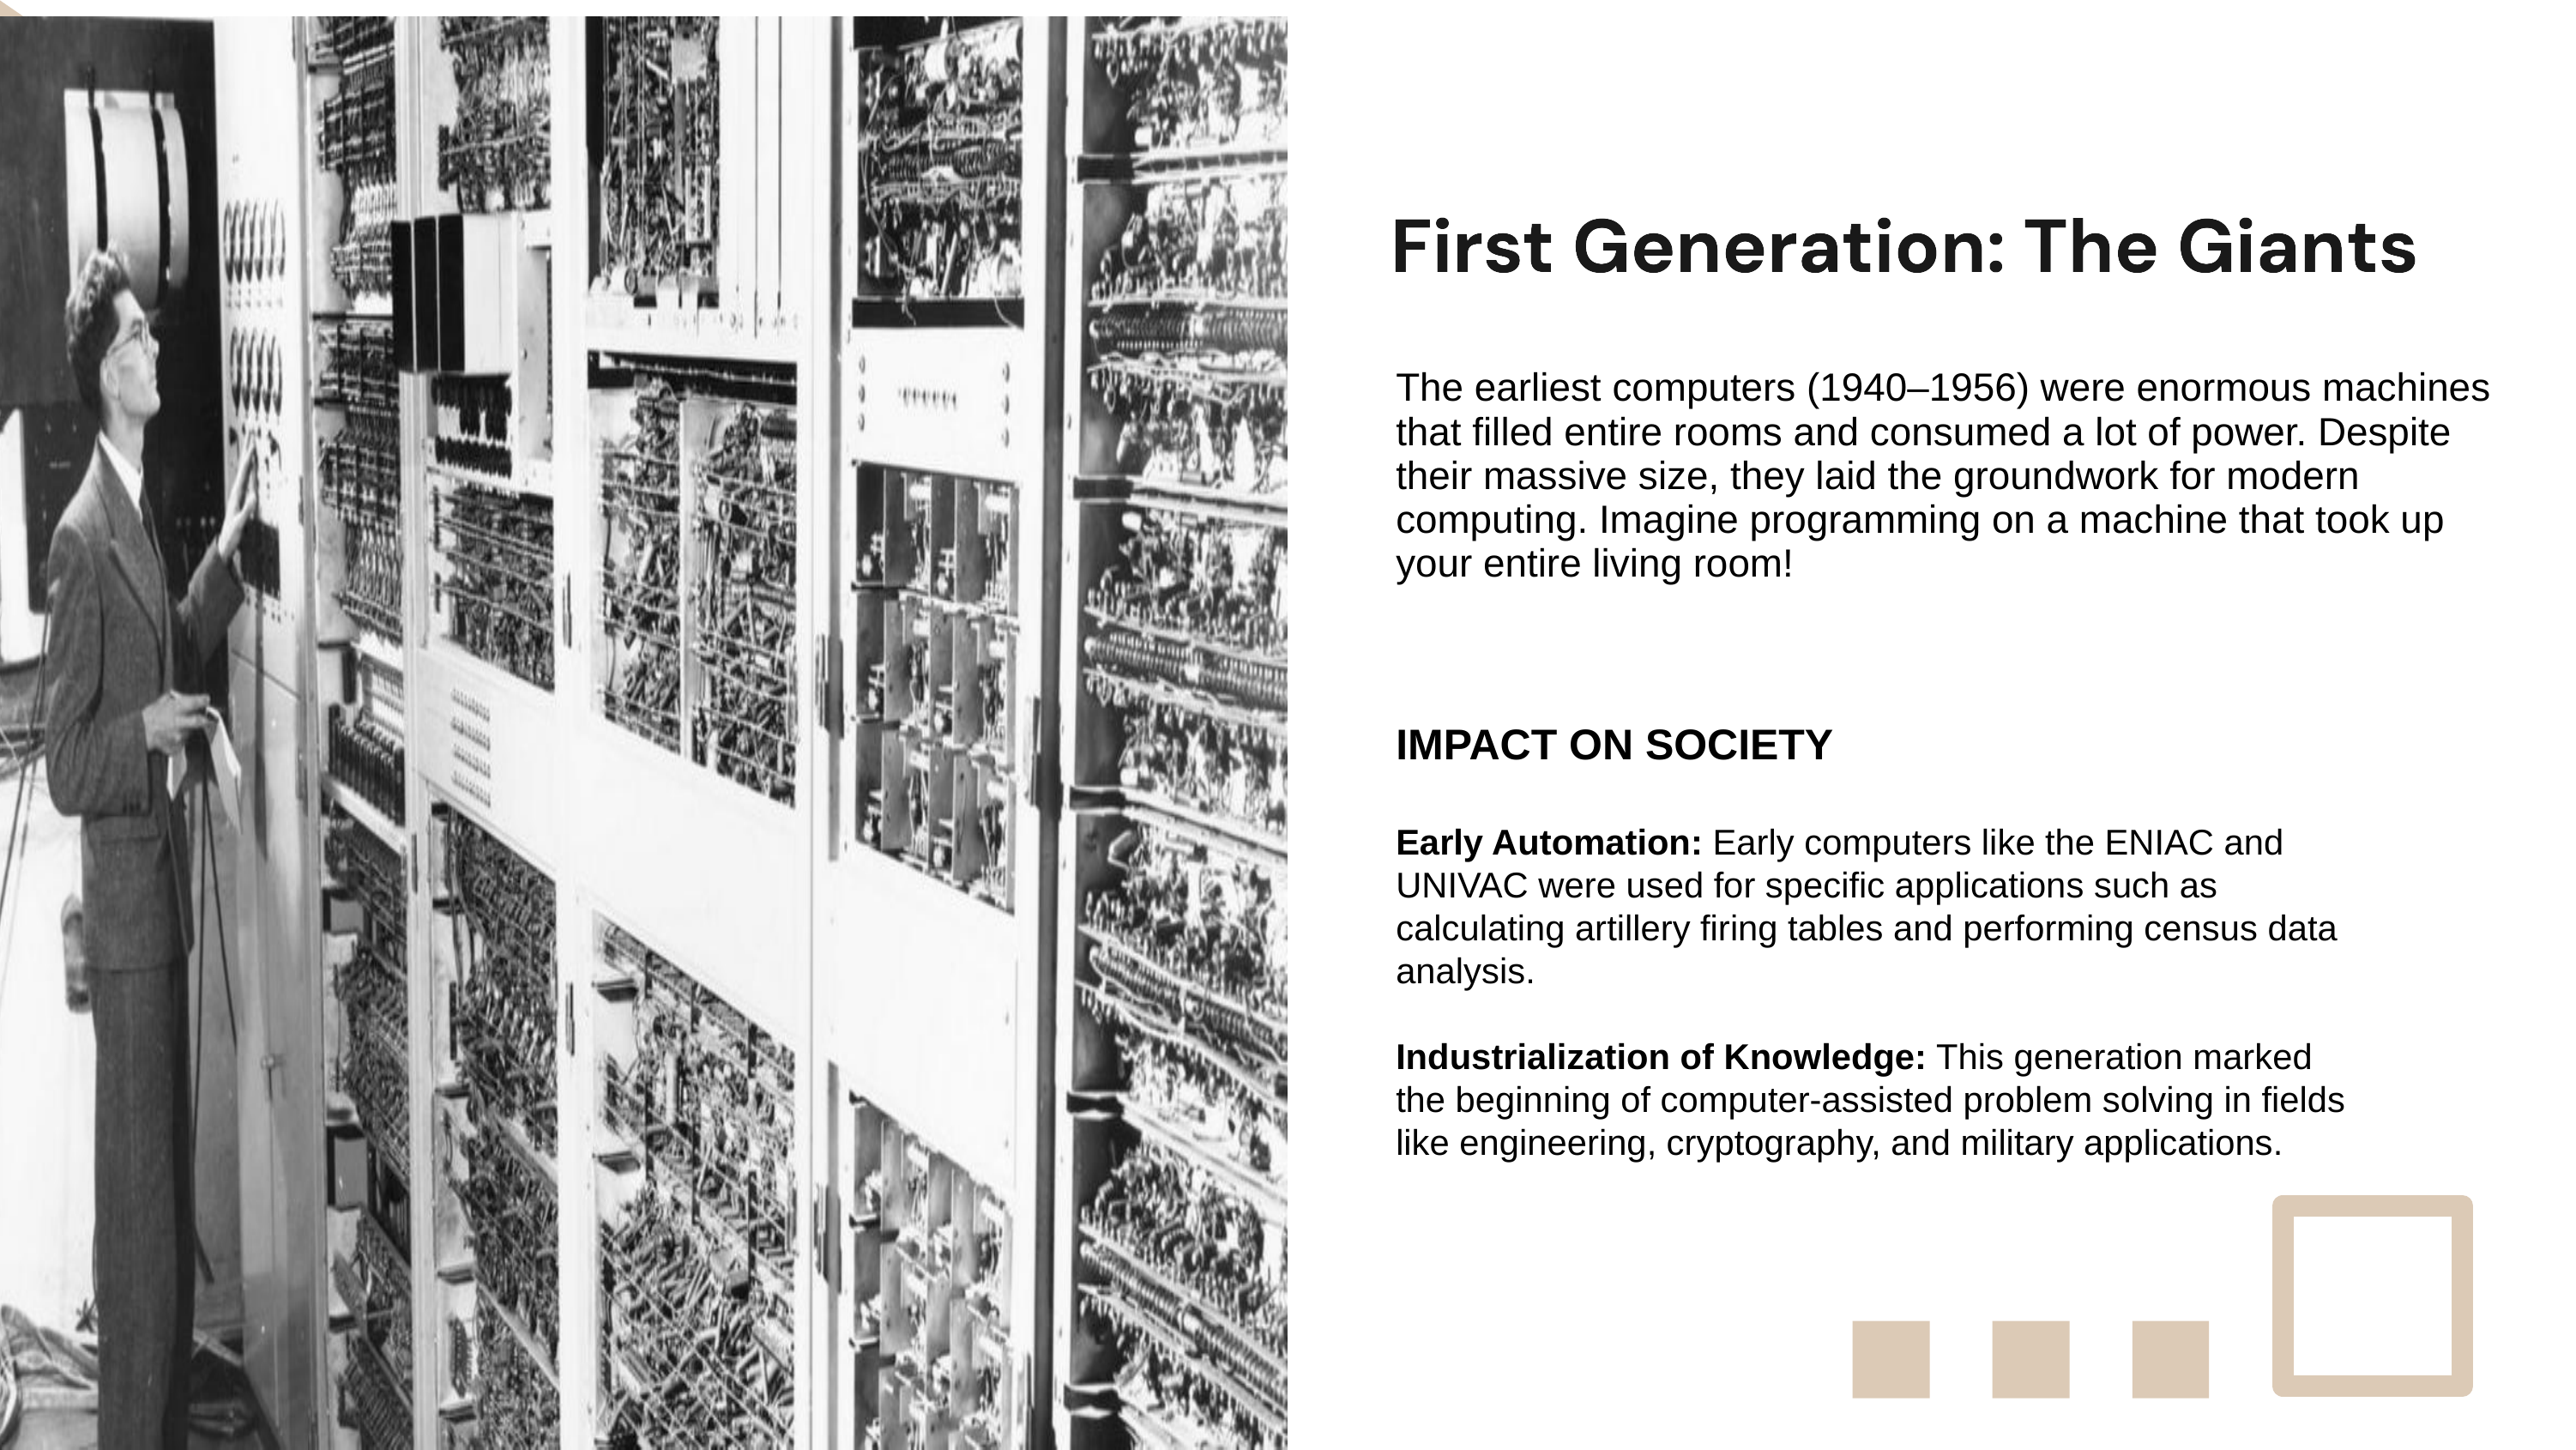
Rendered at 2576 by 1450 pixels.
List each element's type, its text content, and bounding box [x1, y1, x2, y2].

text_box IMPACT ON SOCIETY Early Automation: Early computers like the ENIAC and UNIVAC were used for specific applications such as calculating artillery firing tables and performing census data analysis. Industrialization of Knowledge: This generation marked the beginning of computer-assisted problem solving in fields like engineering, cryptography, and military applications. [1383, 902, 2383, 1255]
text_box The earliest computers (1940–1956) were enormous machines that filled entire rooms and consumed a lot of power. Despite their massive size, they laid the groundwork for modern computing. Imagine programming on a machine that took up your entire living room! [1383, 359, 2535, 902]
picture [1390, 196, 2420, 295]
picture [0, 16, 1288, 1450]
